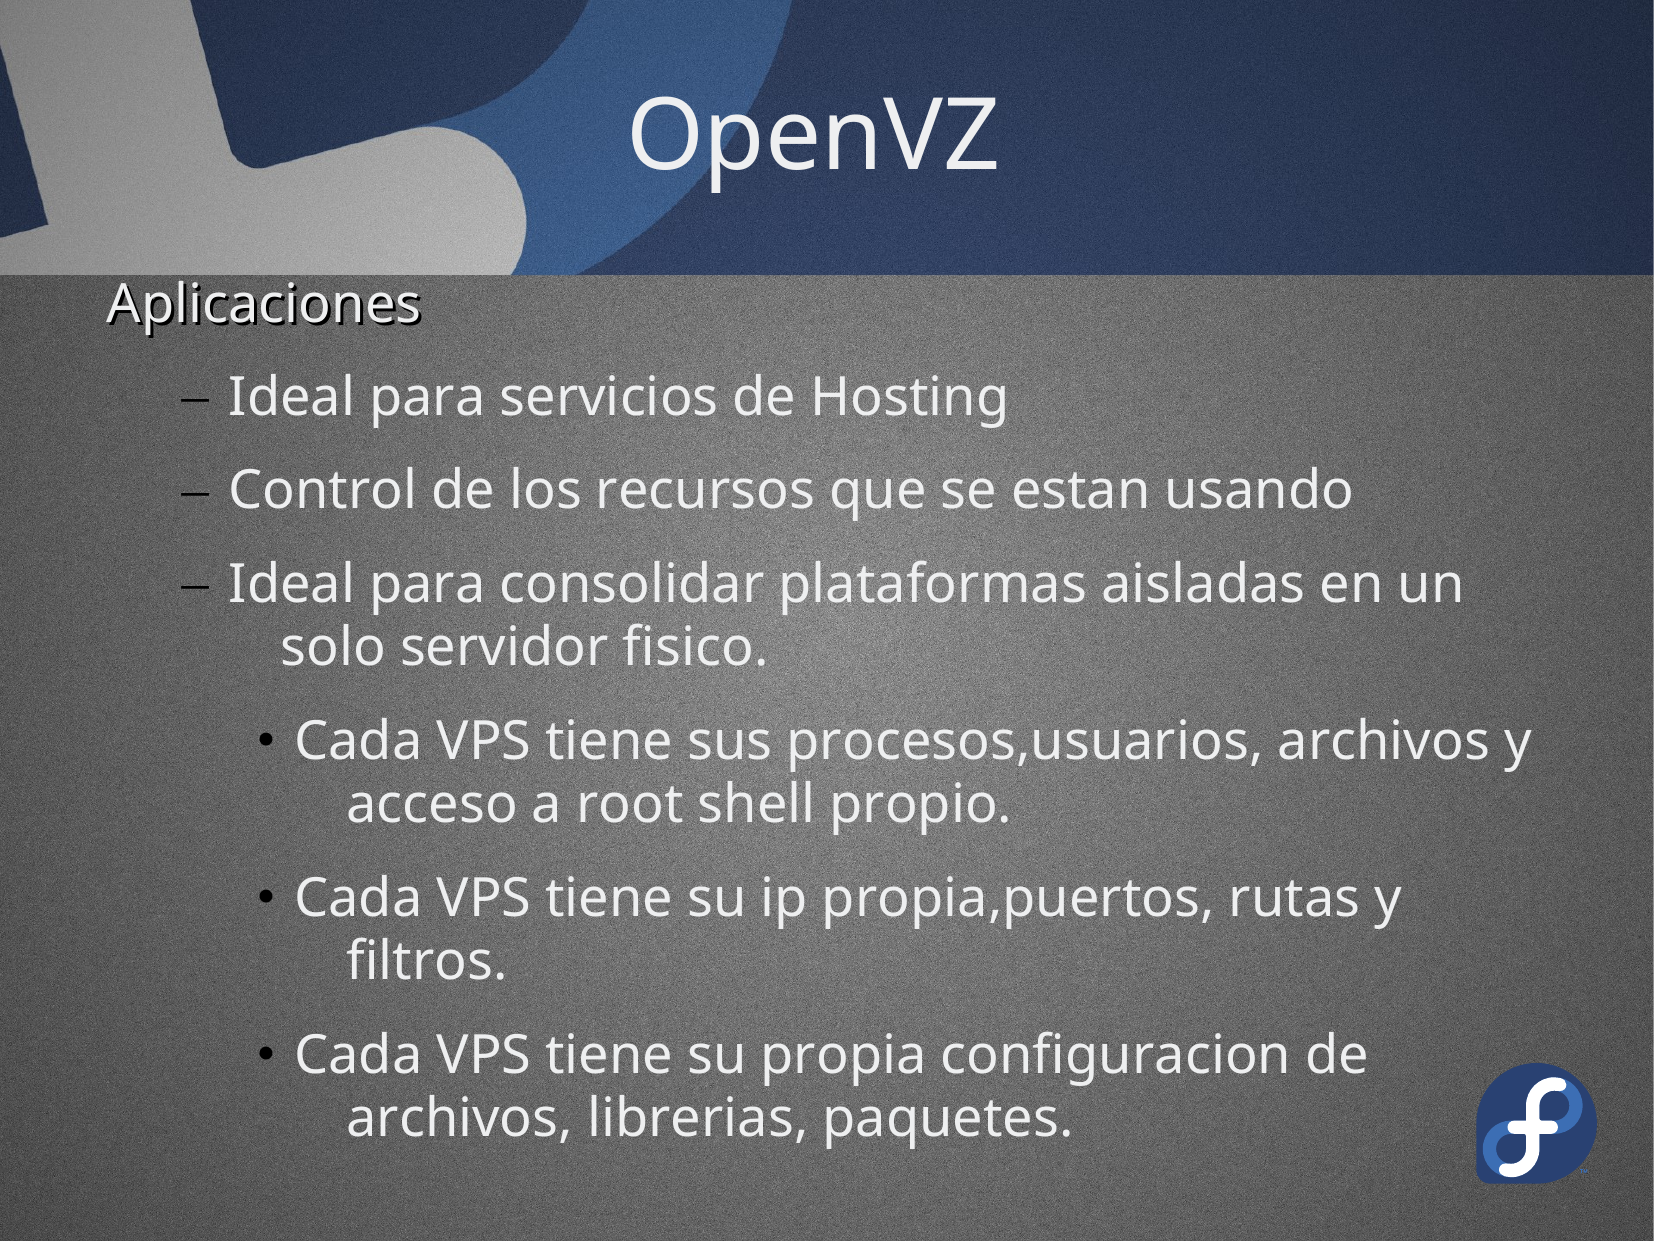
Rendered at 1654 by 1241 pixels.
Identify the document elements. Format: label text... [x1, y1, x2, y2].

picture [0, 0, 1654, 1241]
text_box OpenVZ [88, 29, 1565, 237]
text_box Aplicaciones Ideal para servicios de Hosting Control de los recursos que se estan usando Ideal para consolidar plataformas aisladas en un solo servidor fisico. Cada VPS tiene sus procesos,usuarios, archivos y acceso a root shell propio. Cada VPS tiene su ip propia,puertos, rutas y filtros. Cada VPS tiene su propia configuracion de archivos, librerias, paquetes. [88, 270, 1565, 979]
